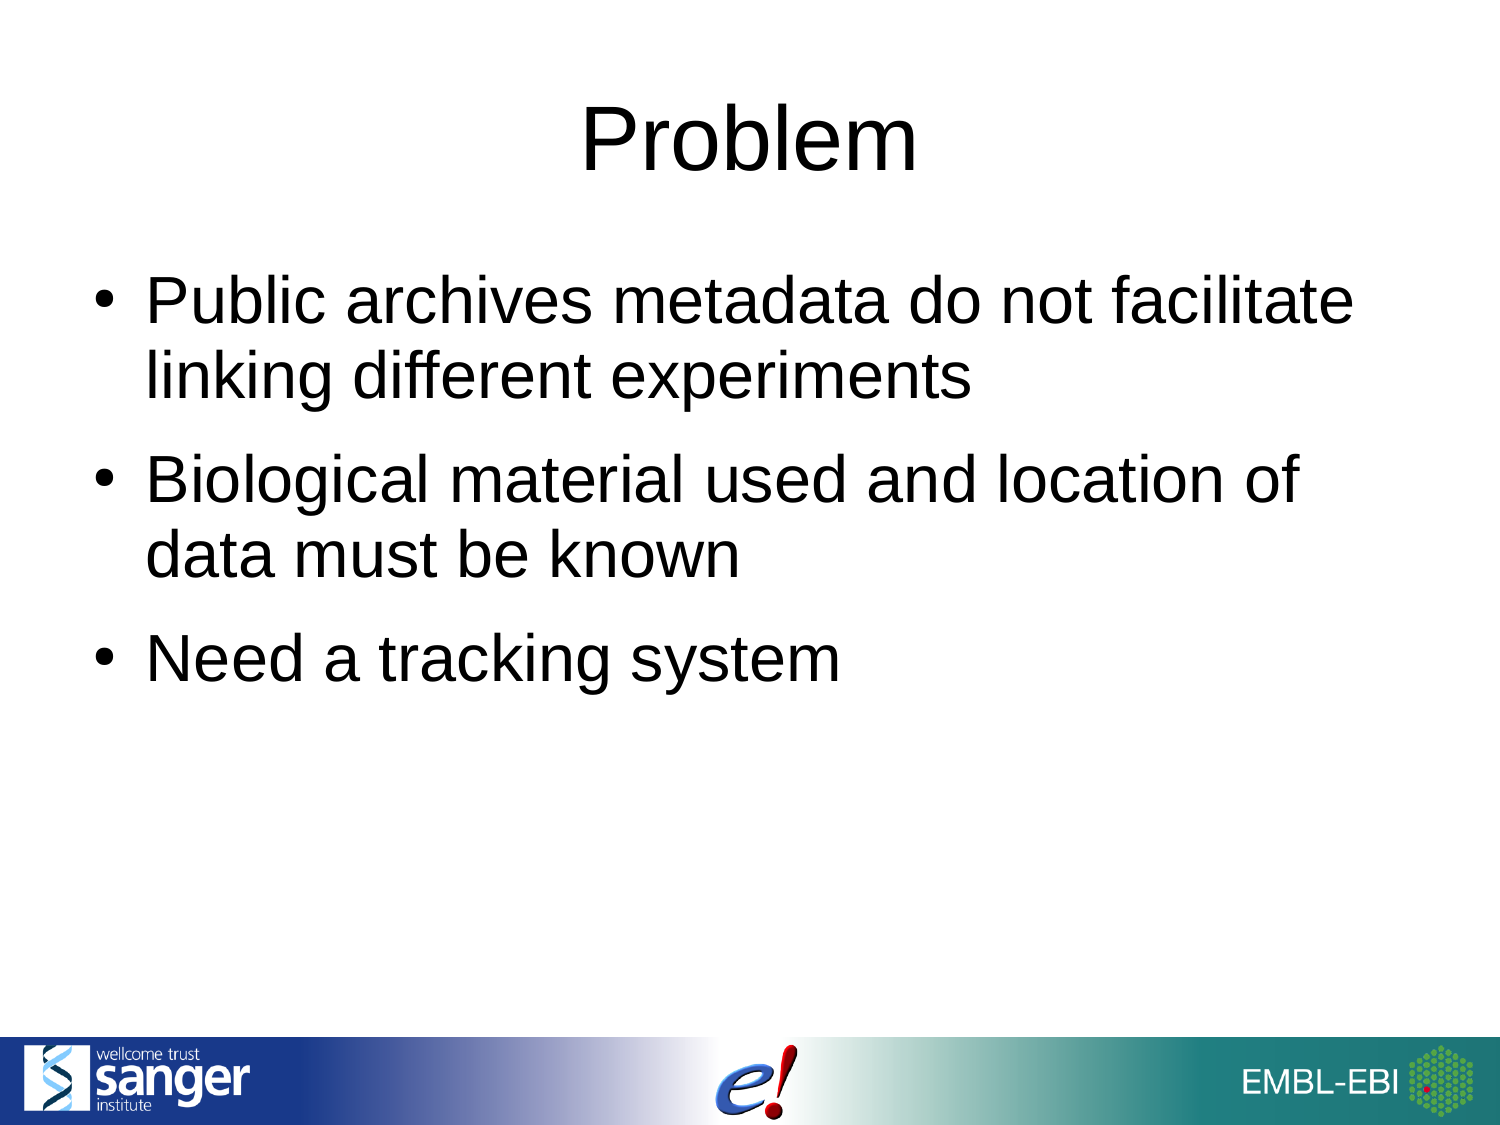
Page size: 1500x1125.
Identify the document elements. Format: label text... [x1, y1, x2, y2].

title Problem [75, 44, 1425, 233]
picture [0, 1037, 1500, 1125]
list Public archives metadata do not facilitate linking different experiments Biological material used and location of data must be known Need a tracking system [75, 263, 1395, 916]
